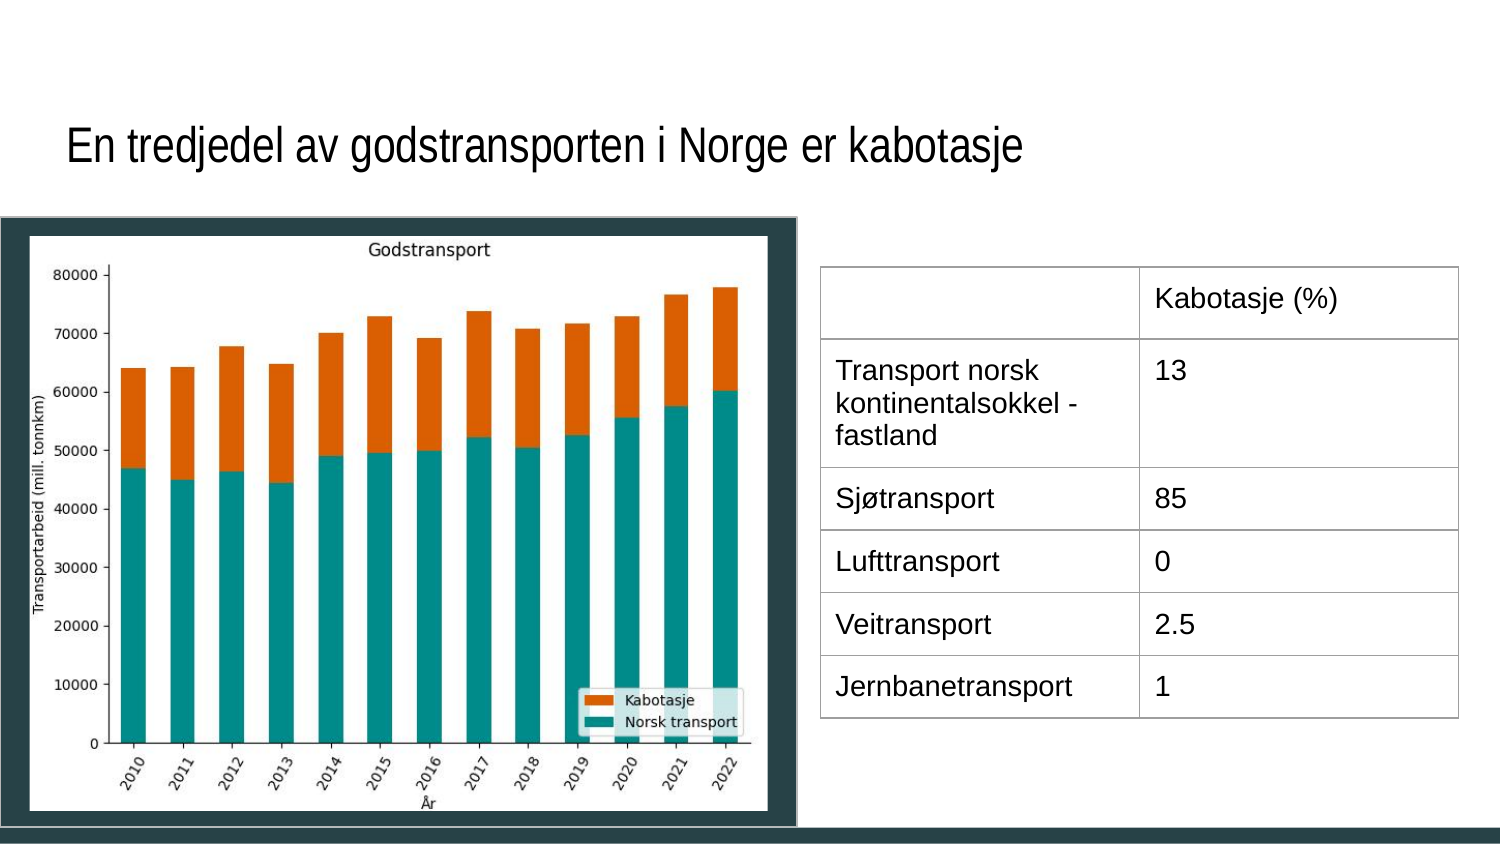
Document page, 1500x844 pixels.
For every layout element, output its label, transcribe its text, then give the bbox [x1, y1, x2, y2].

table_header [821, 268, 1139, 338]
table_cell Sjøtransport [821, 468, 1139, 529]
text_box [0, 216, 798, 827]
table_cell 1 [1140, 656, 1458, 717]
table_cell 13 [1140, 340, 1458, 467]
table_cell 0 [1140, 531, 1458, 592]
table_header Kabotasje (%) [1140, 268, 1458, 338]
table_cell Lufttransport [821, 531, 1139, 592]
table_cell 2.5 [1140, 593, 1458, 655]
table_cell Veitransport [821, 593, 1139, 655]
table_cell Jernbanetransport [821, 656, 1139, 717]
title En tredjedel av godstransporten i Norge er kabotasje [51, 51, 1449, 189]
table_cell Transport norsk kontinentalsokkel - fastland [821, 340, 1139, 467]
table_cell 85 [1140, 468, 1458, 529]
picture [29, 236, 768, 811]
